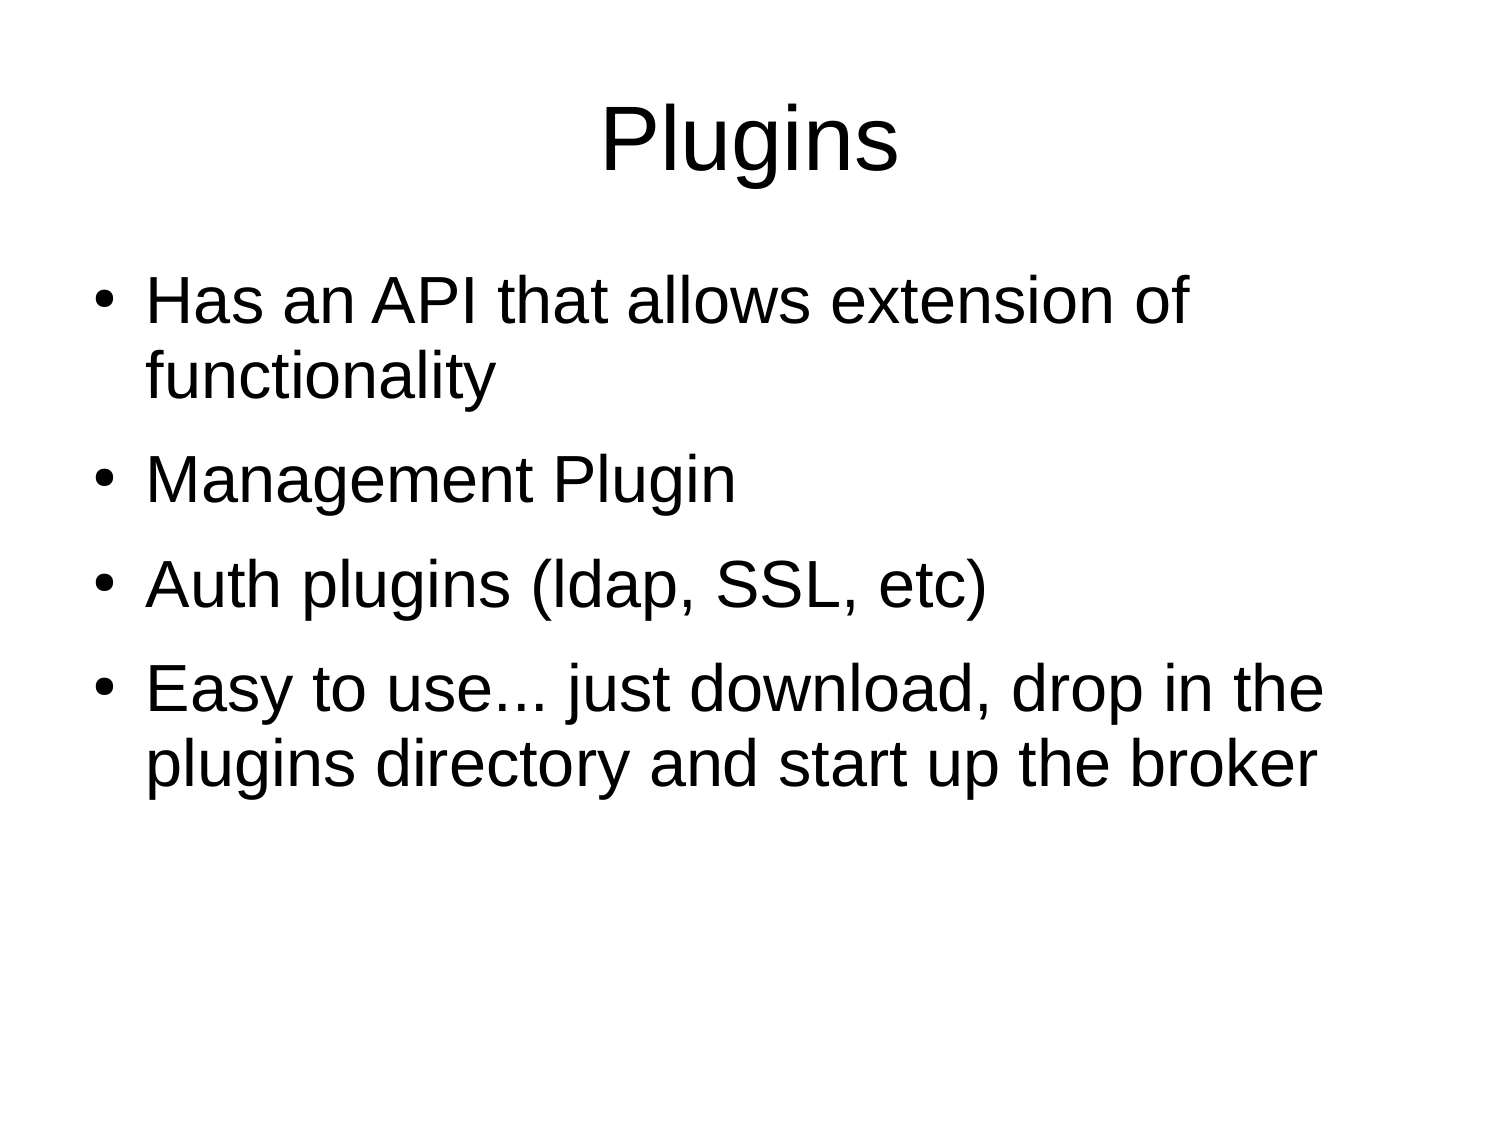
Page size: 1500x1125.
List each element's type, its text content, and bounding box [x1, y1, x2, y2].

list Has an API that allows extension of functionality Management Plugin Auth plugins (ldap, SSL, etc) Easy to use... just download, drop in the plugins directory and start up the broker [75, 263, 1425, 1006]
title Plugins [75, 44, 1425, 233]
